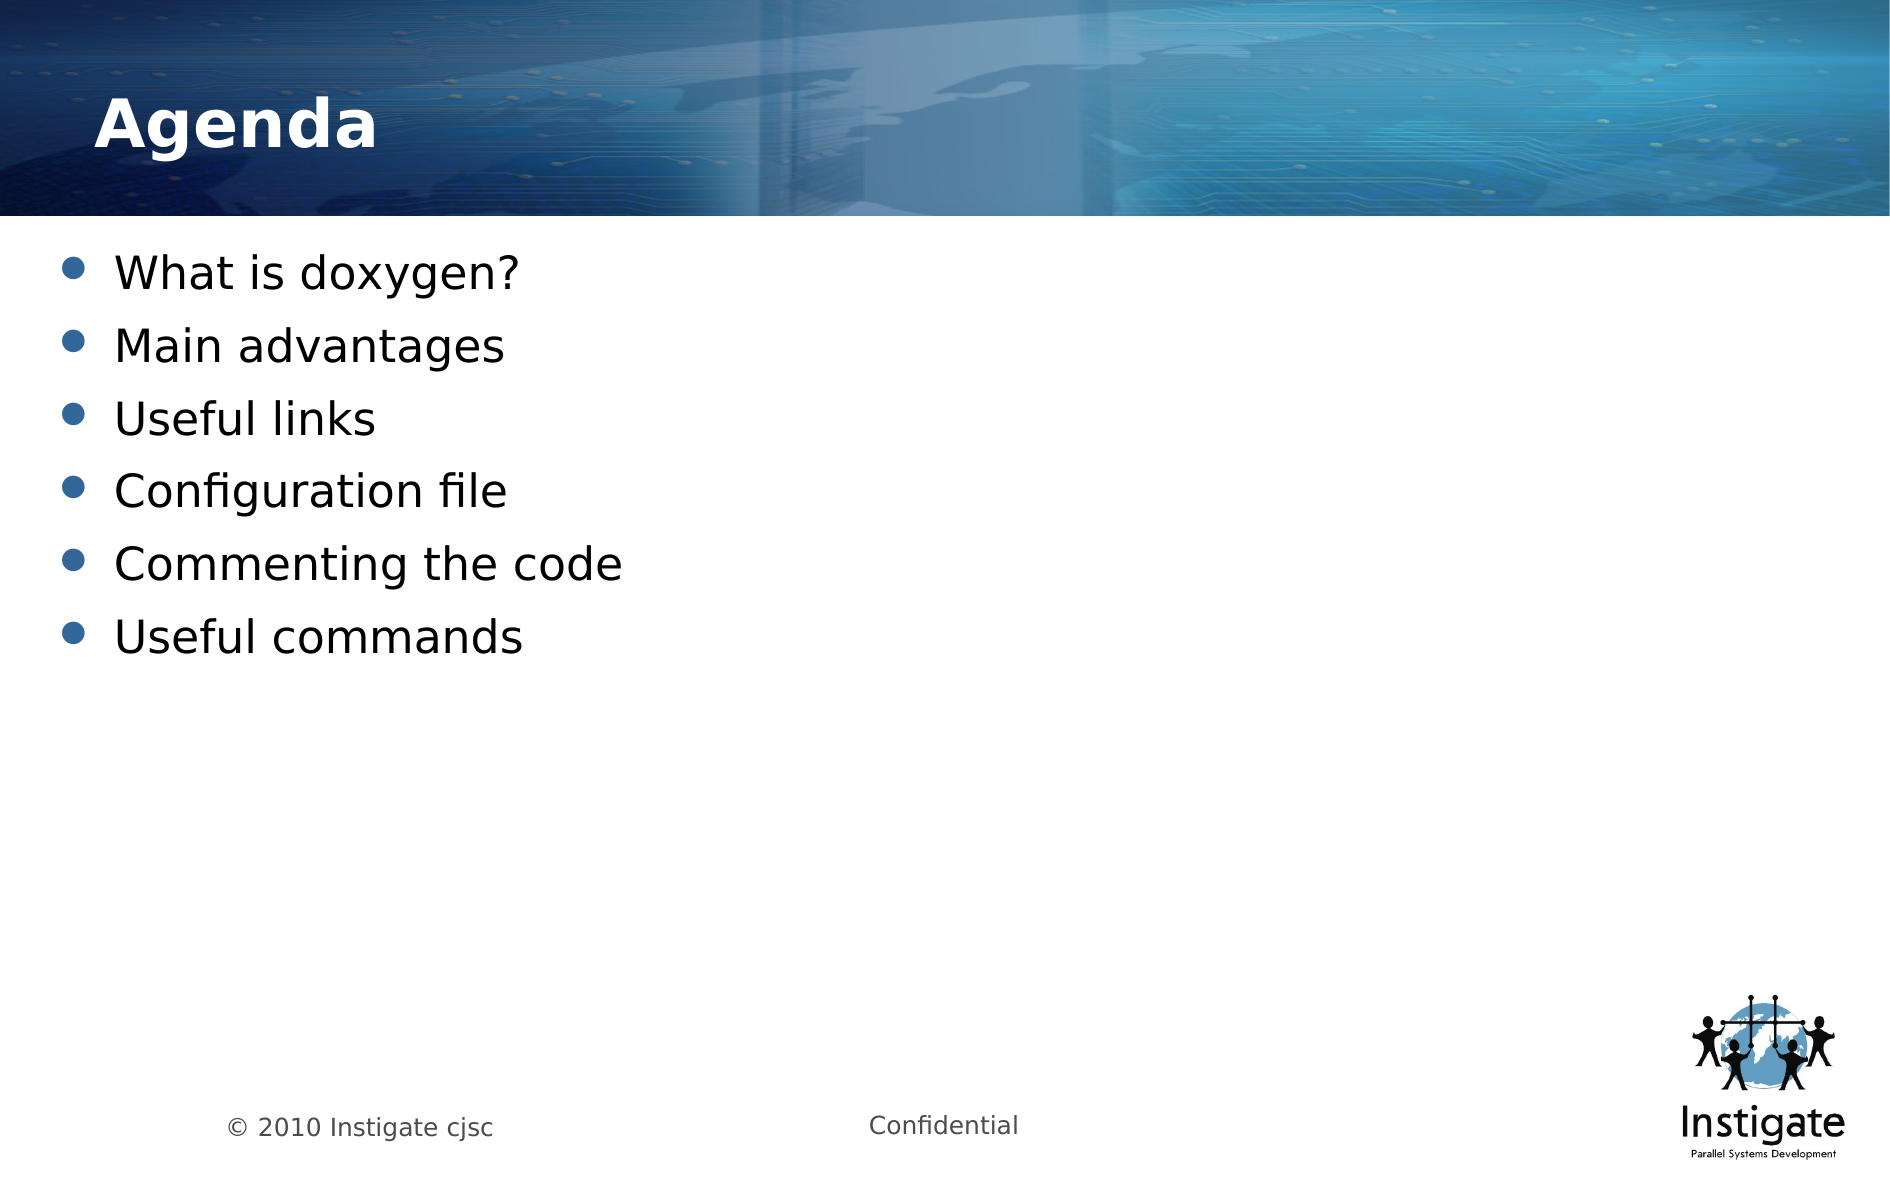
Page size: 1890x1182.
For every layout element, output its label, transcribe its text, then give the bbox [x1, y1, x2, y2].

title Agenda [94, 47, 1793, 217]
picture [0, 0, 1890, 216]
picture [1650, 956, 1876, 1182]
list What is doxygen? Main advantages Useful links Configuration file Commenting the code Useful commands [59, 236, 1831, 1016]
